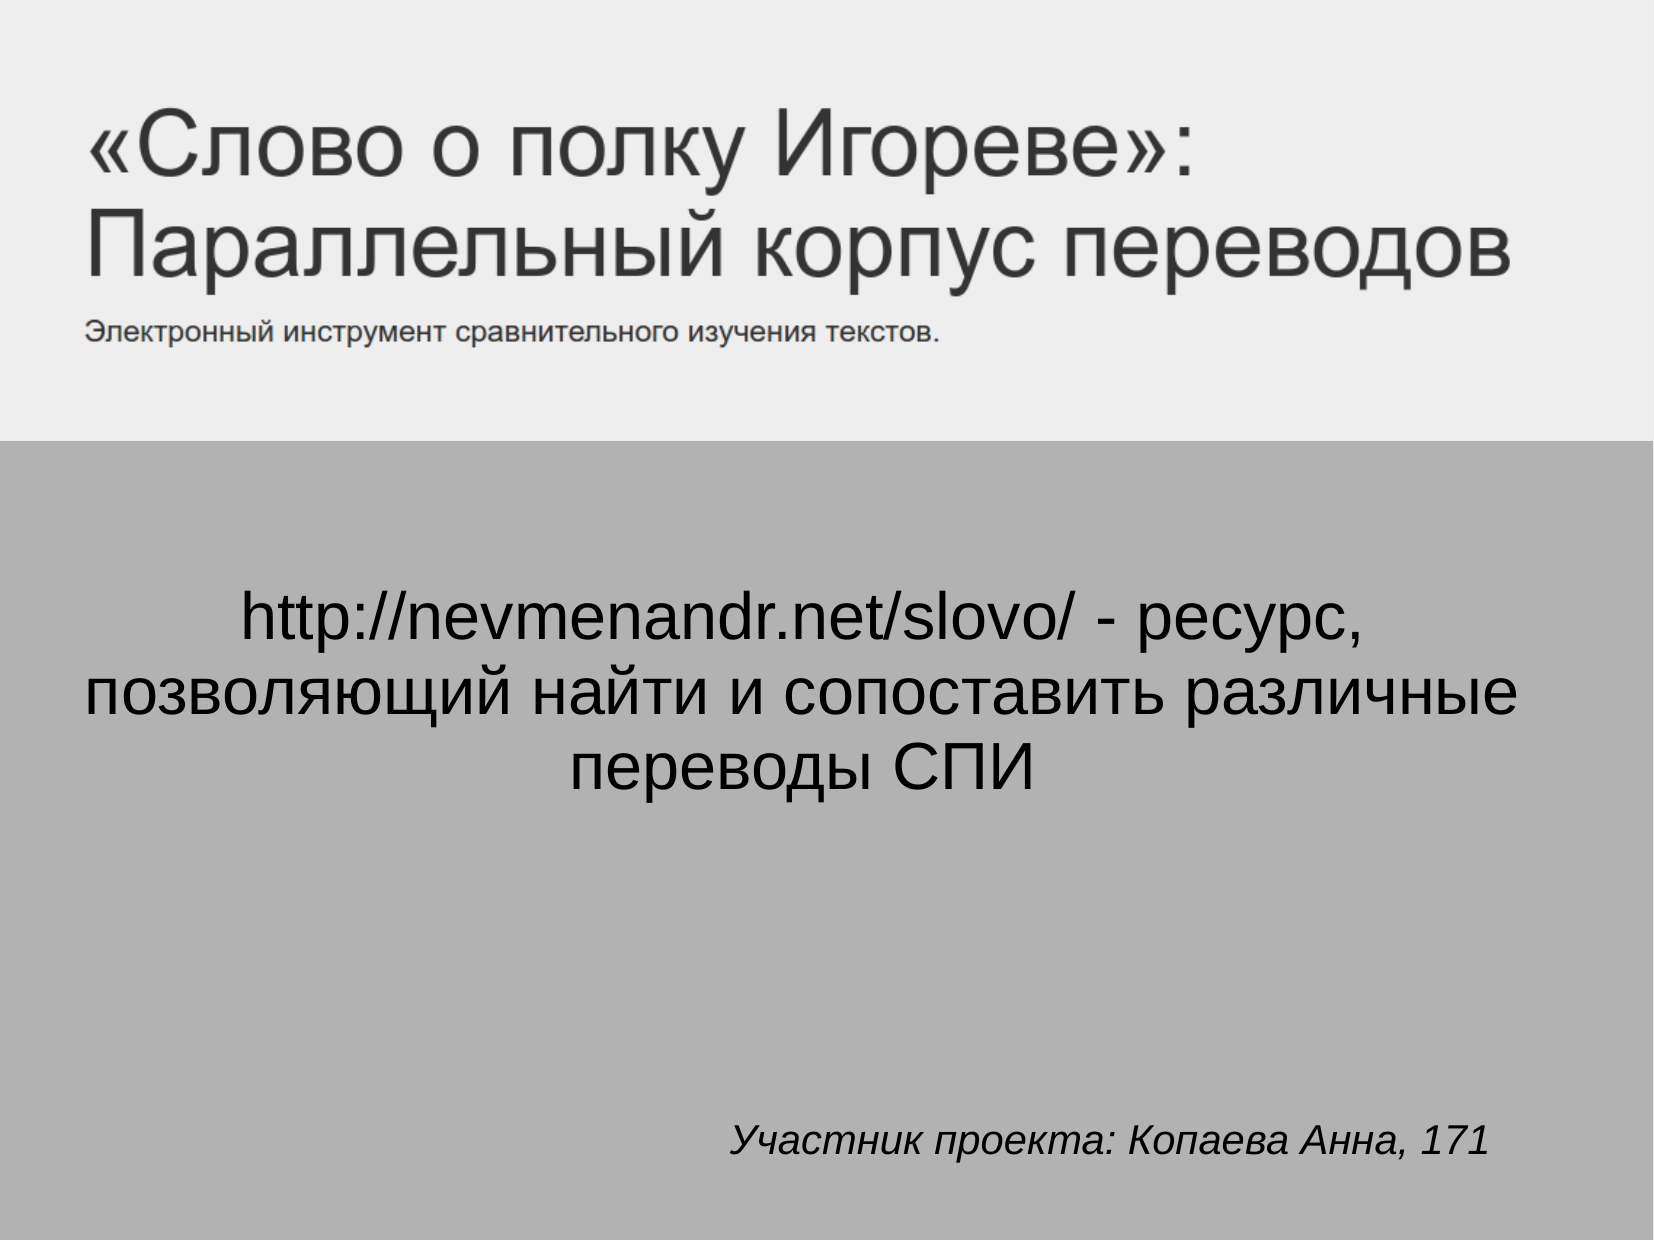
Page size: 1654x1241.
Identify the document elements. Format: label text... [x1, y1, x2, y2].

text_box Участник проекта: Копаева Анна, 171 [366, 780, 1654, 1241]
picture [0, 0, 1654, 441]
subtitle http://nevmenandr.net/slovo/ - ресурс, позволяющий найти и сопоставить различные переводы СПИ [59, 441, 1548, 1052]
